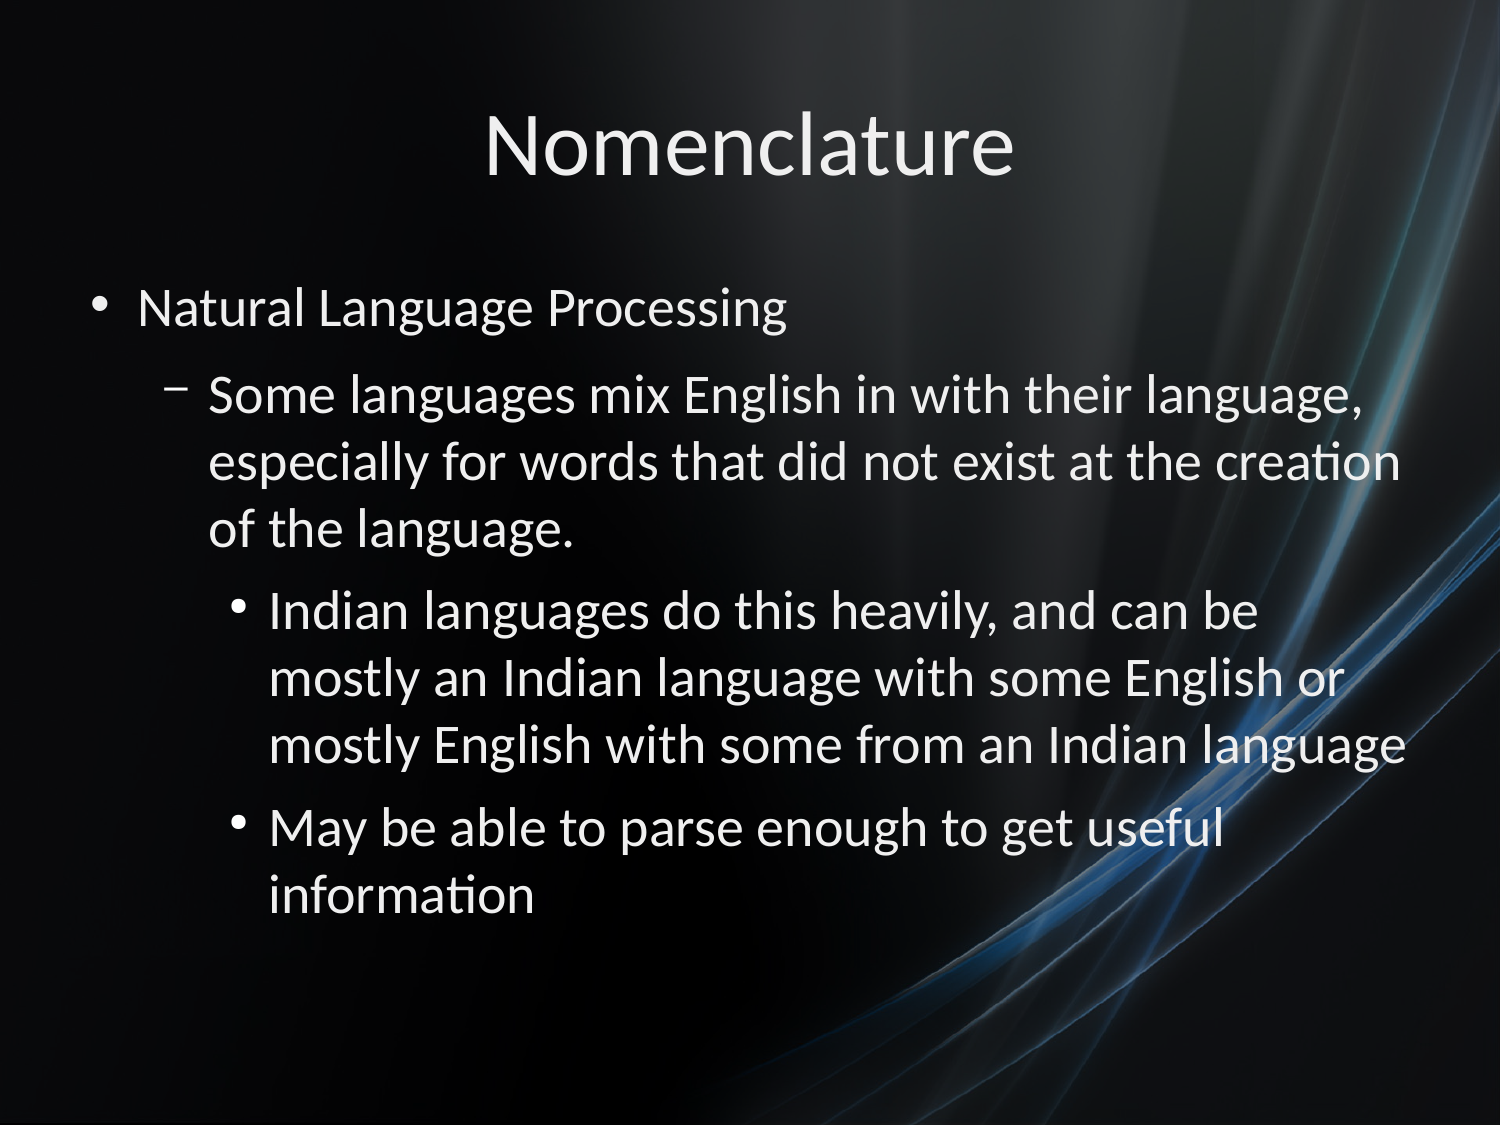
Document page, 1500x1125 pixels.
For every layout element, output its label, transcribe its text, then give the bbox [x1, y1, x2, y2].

list Natural Language Processing Some languages mix English in with their language, especially for words that did not exist at the creation of the language. Indian languages do this heavily, and can be mostly an Indian language with some English or mostly English with some from an Indian language May be able to parse enough to get useful information [75, 262, 1425, 1005]
text_box [0, 0, 1500, 1125]
title Nomenclature [75, 45, 1425, 233]
